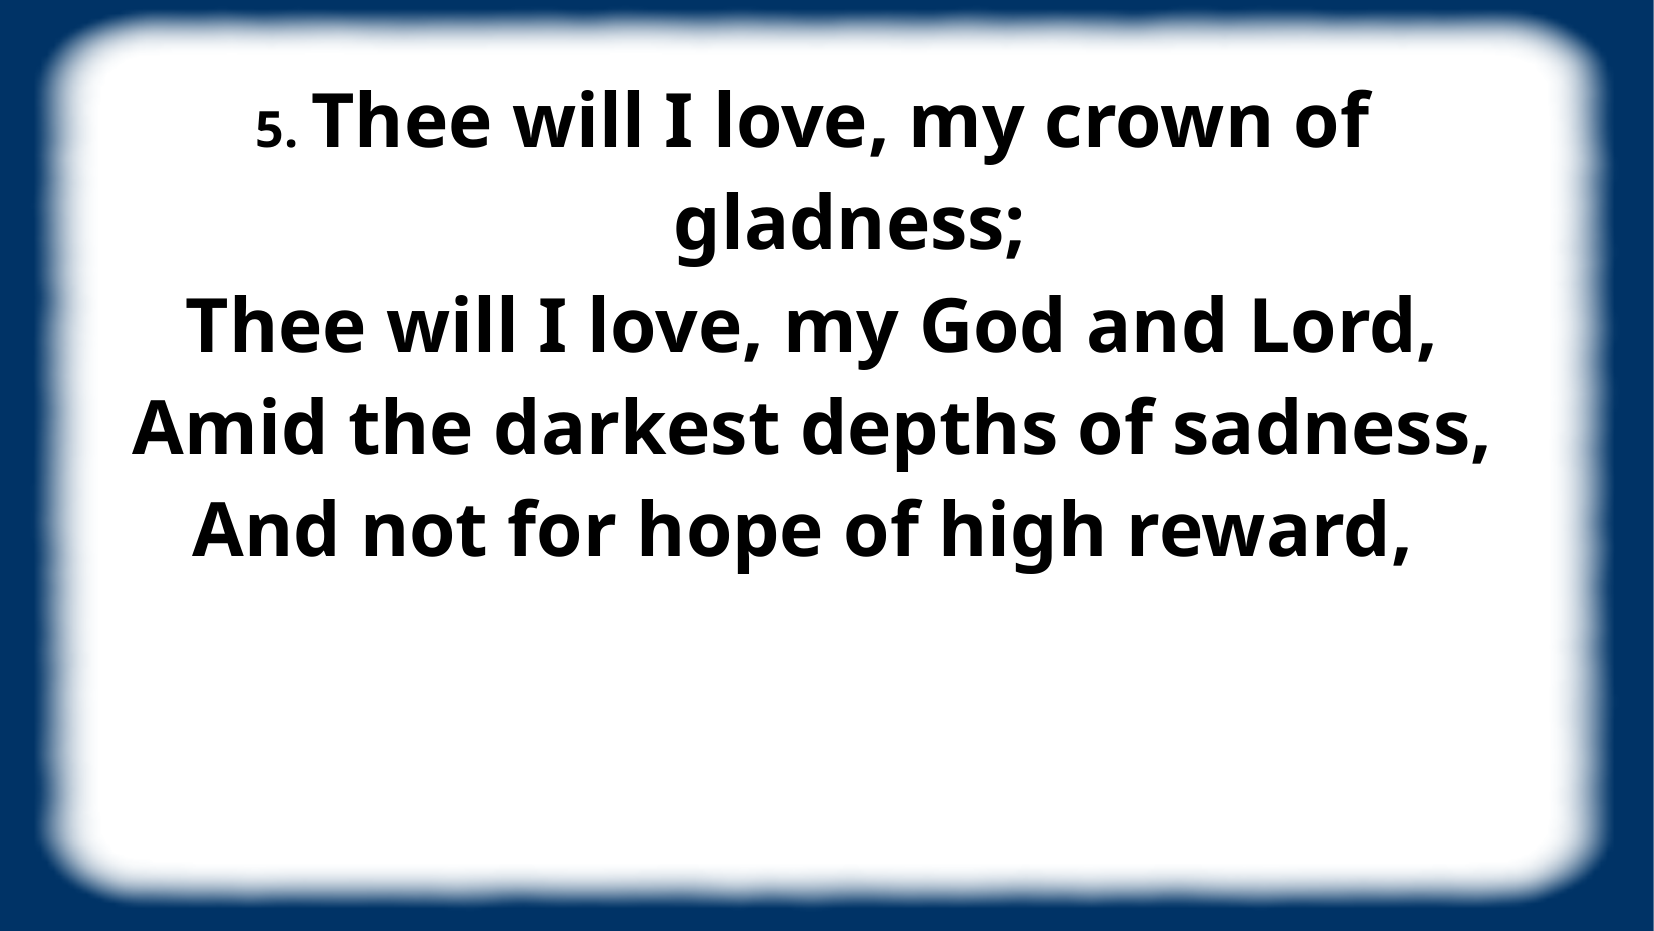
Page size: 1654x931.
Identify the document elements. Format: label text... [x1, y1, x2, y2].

text_box 5. Thee will I love, my crown of gladness; Thee will I love, my God and Lord, Amid the darkest depths of sadness, And not for hope of high reward, [80, 60, 1546, 475]
picture [0, 0, 1654, 931]
